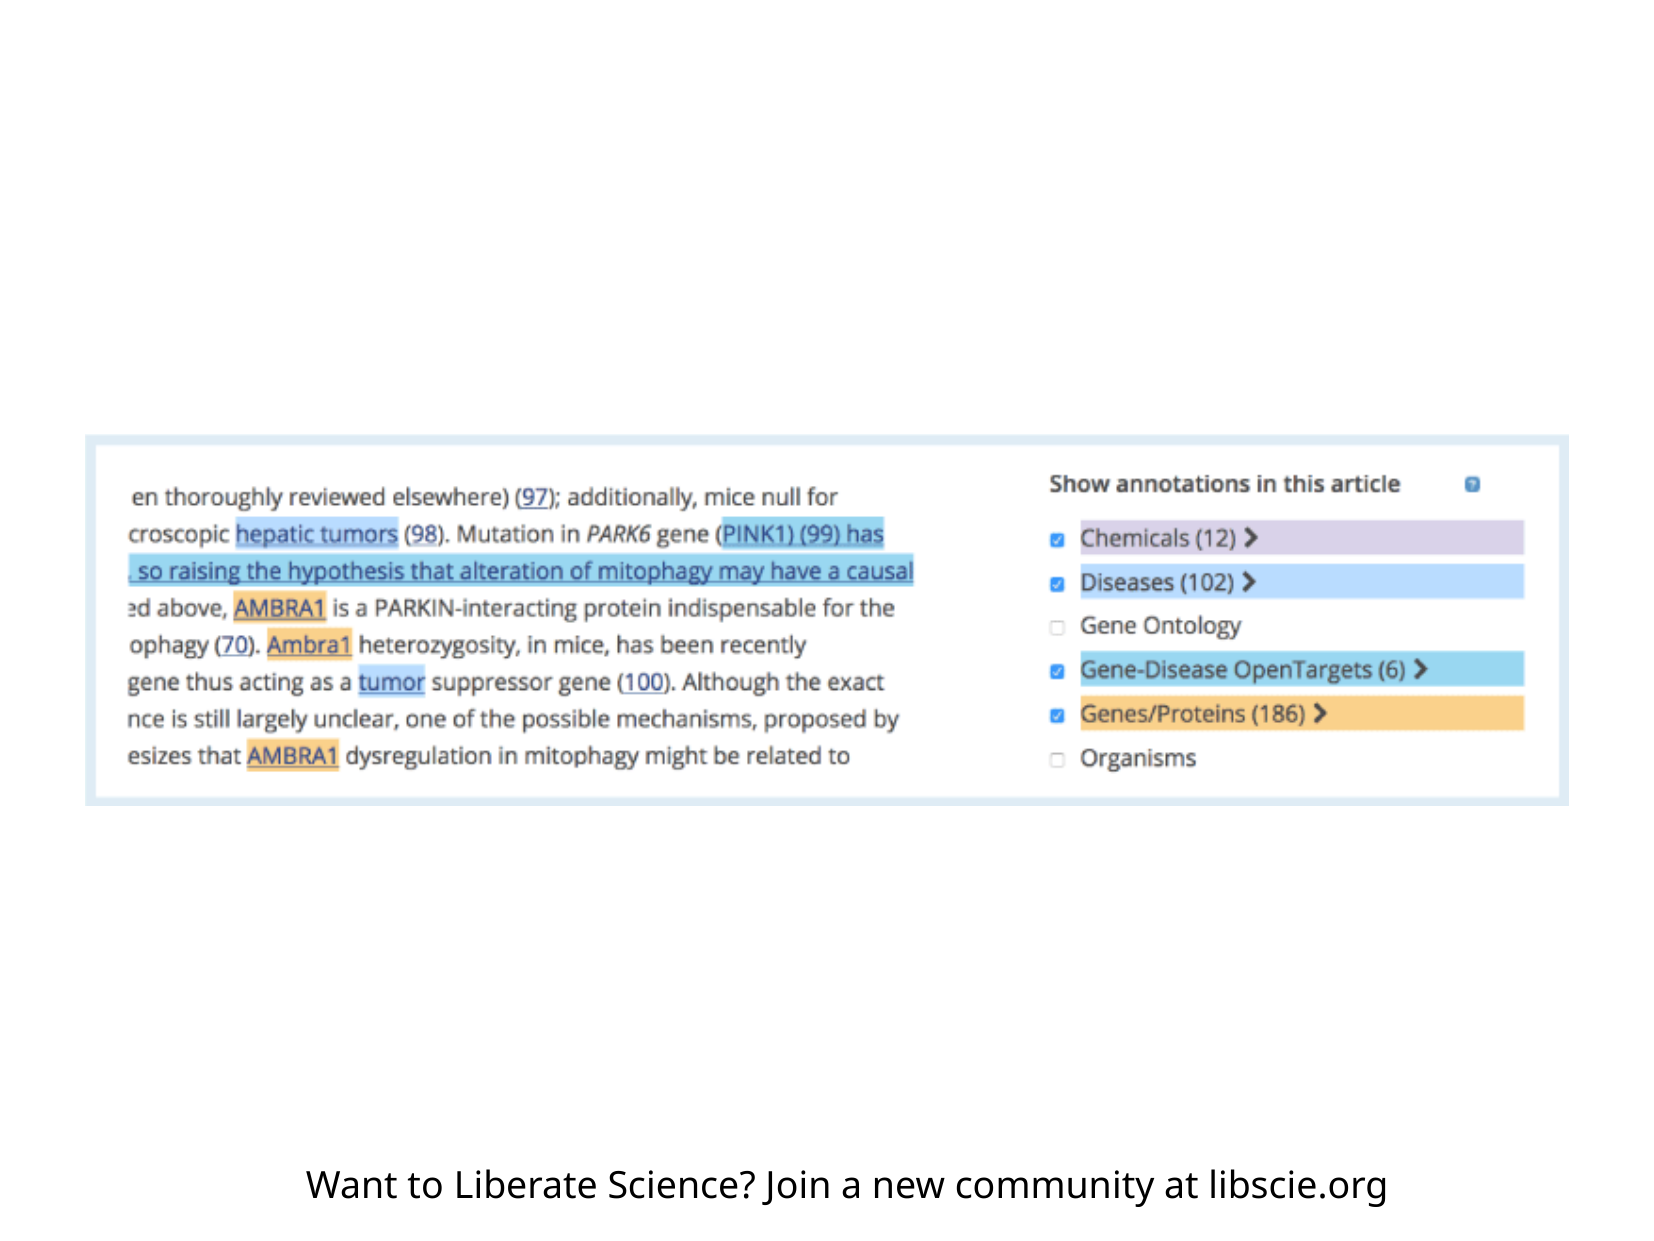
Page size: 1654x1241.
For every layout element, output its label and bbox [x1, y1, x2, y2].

picture [85, 434, 1569, 806]
